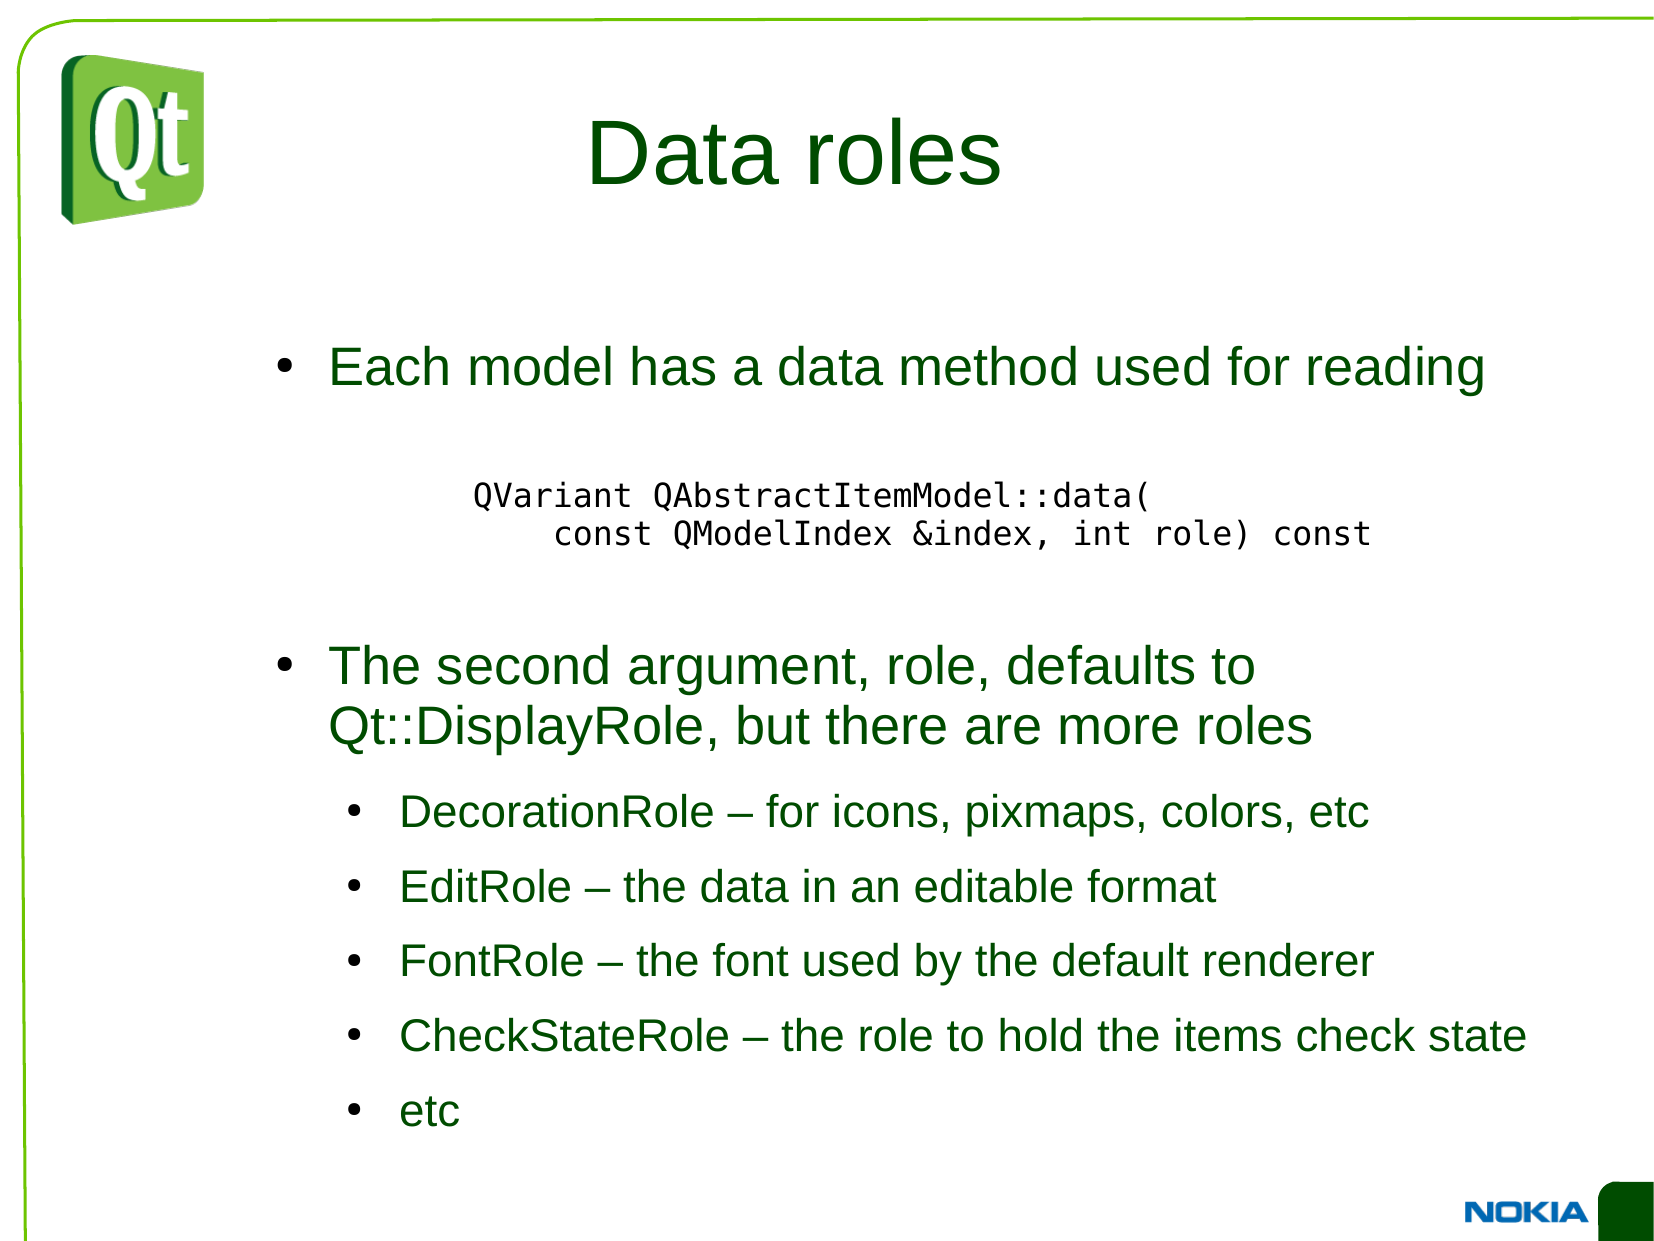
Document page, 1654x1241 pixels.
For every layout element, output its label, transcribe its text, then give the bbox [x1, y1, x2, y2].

picture [61, 55, 204, 225]
text_box QVariant QAbstractItemModel::data( const QModelIndex &index, int role) const [458, 469, 1391, 562]
list Each model has a data method used for reading The second argument, role, defaults to Qt::DisplayRole, but there are more roles DecorationRole – for icons, pixmaps, colors, etc EditRole – the data in an editable format FontRole – the font used by the default renderer CheckStateRole – the role to hold the items check state etc [257, 336, 1577, 1137]
title Data roles [257, 56, 1333, 250]
picture [1465, 1201, 1589, 1223]
